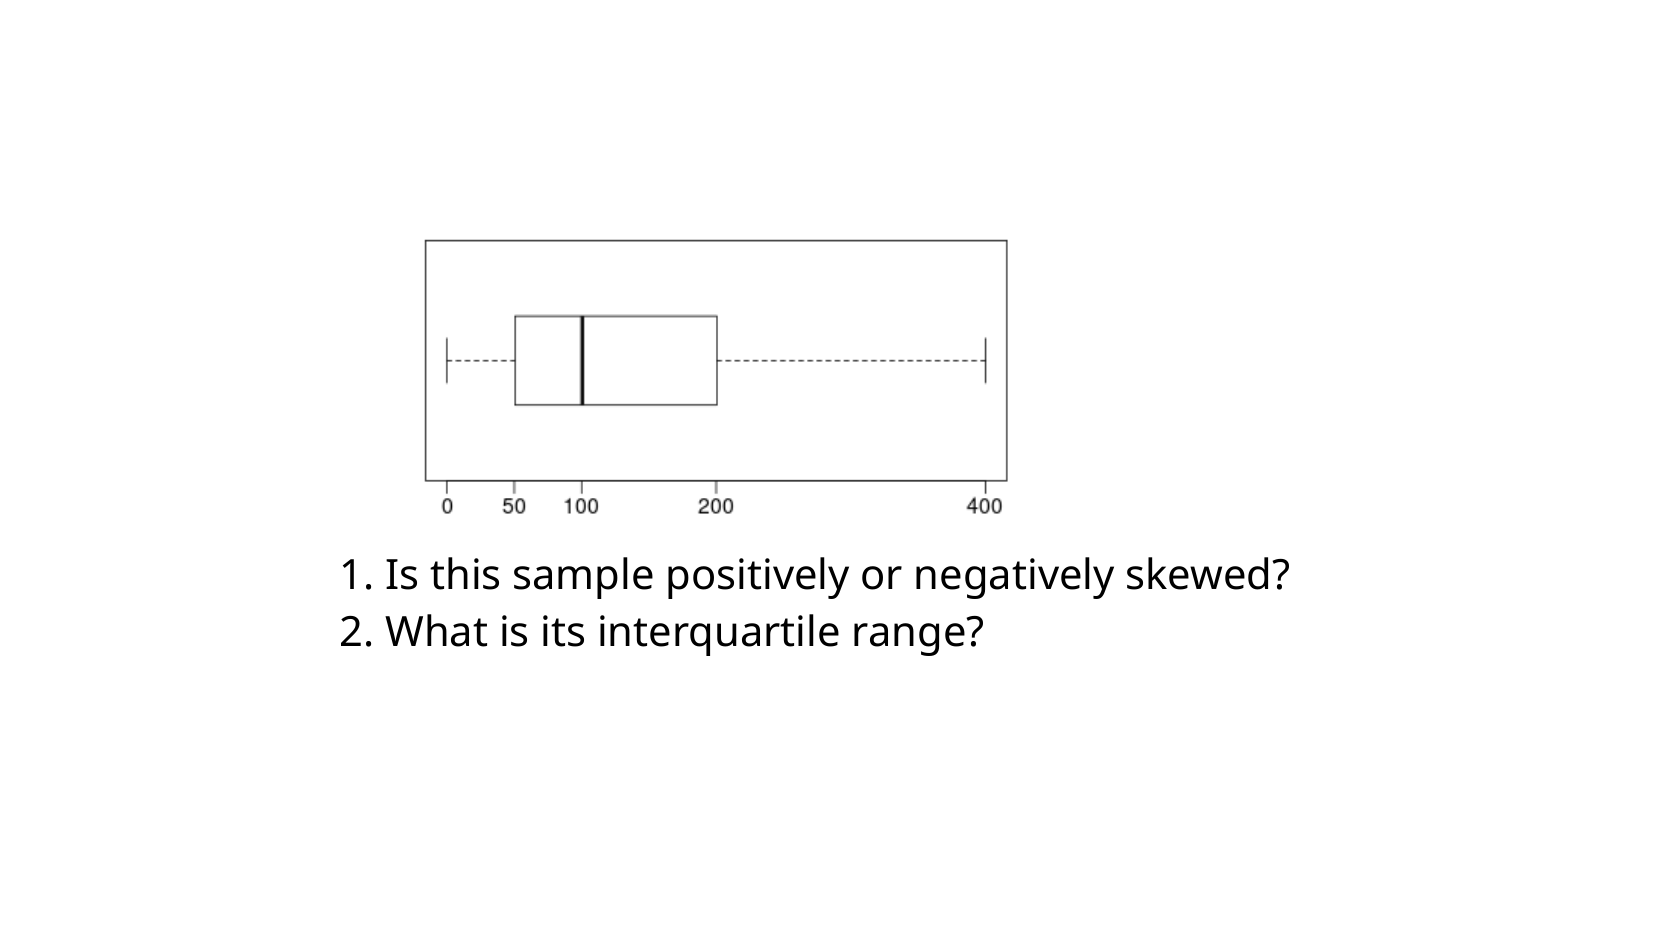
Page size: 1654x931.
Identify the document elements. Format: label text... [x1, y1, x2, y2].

text_box 1. Is this sample positively or negatively skewed? 2. What is its interquartile range? [324, 537, 1506, 768]
picture [413, 228, 1020, 532]
